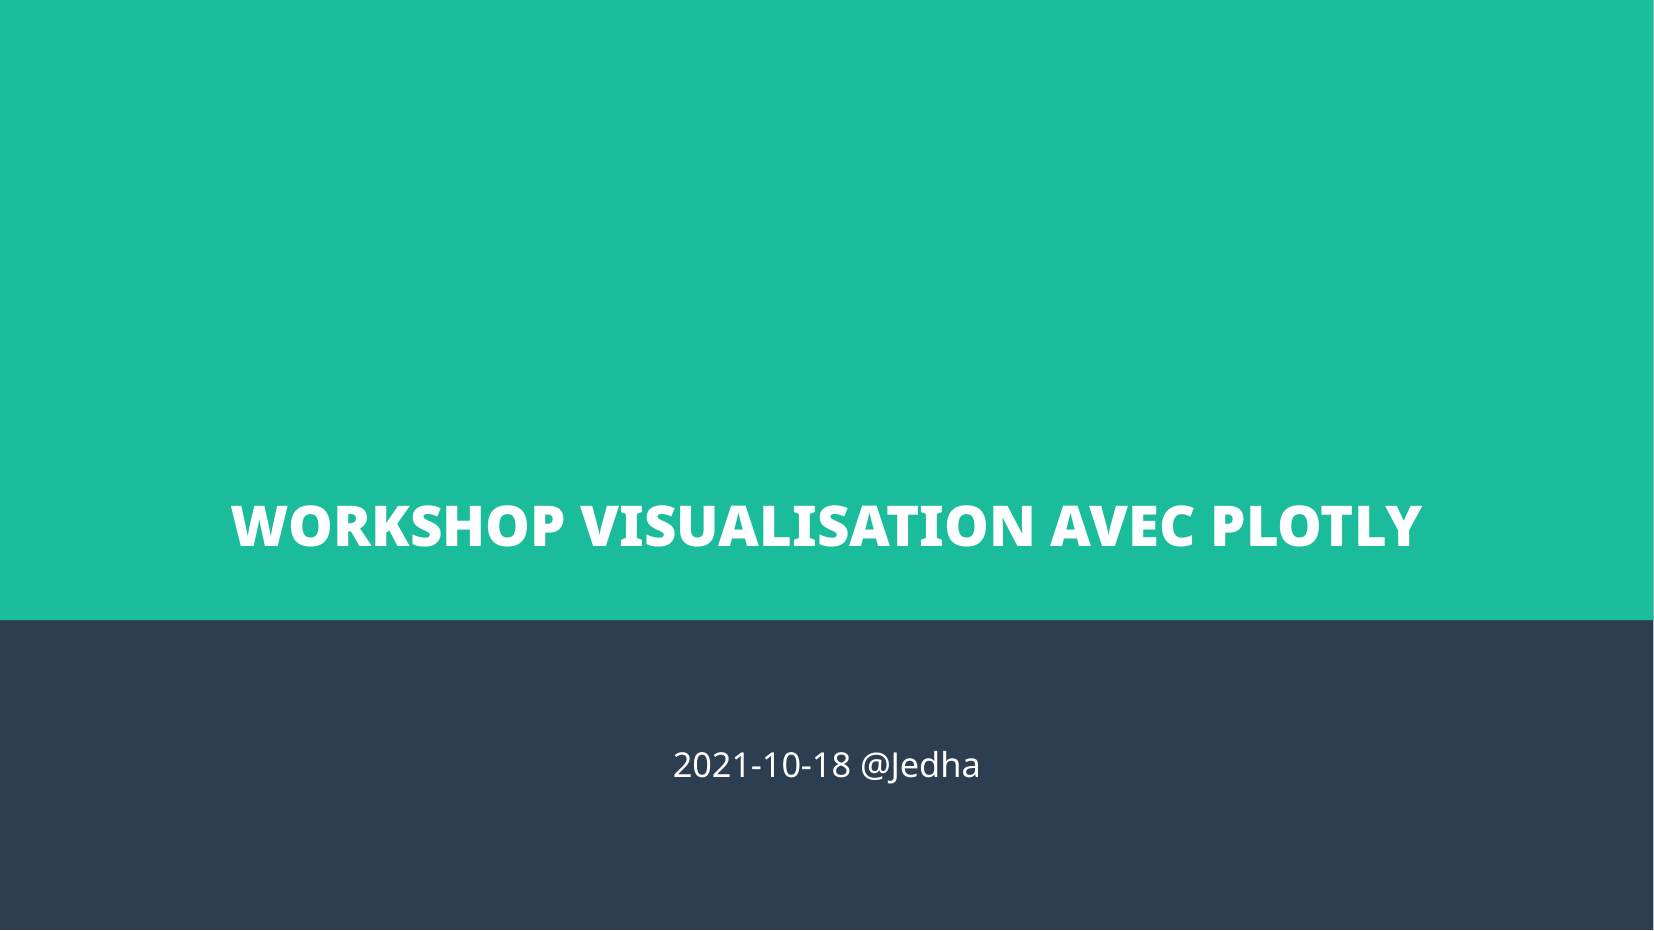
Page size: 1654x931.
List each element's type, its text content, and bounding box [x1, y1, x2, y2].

subtitle 2021-10-18 @Jedha [59, 642, 1595, 886]
title WORKSHOP VISUALISATION AVEC PLOTLY [59, 389, 1595, 621]
